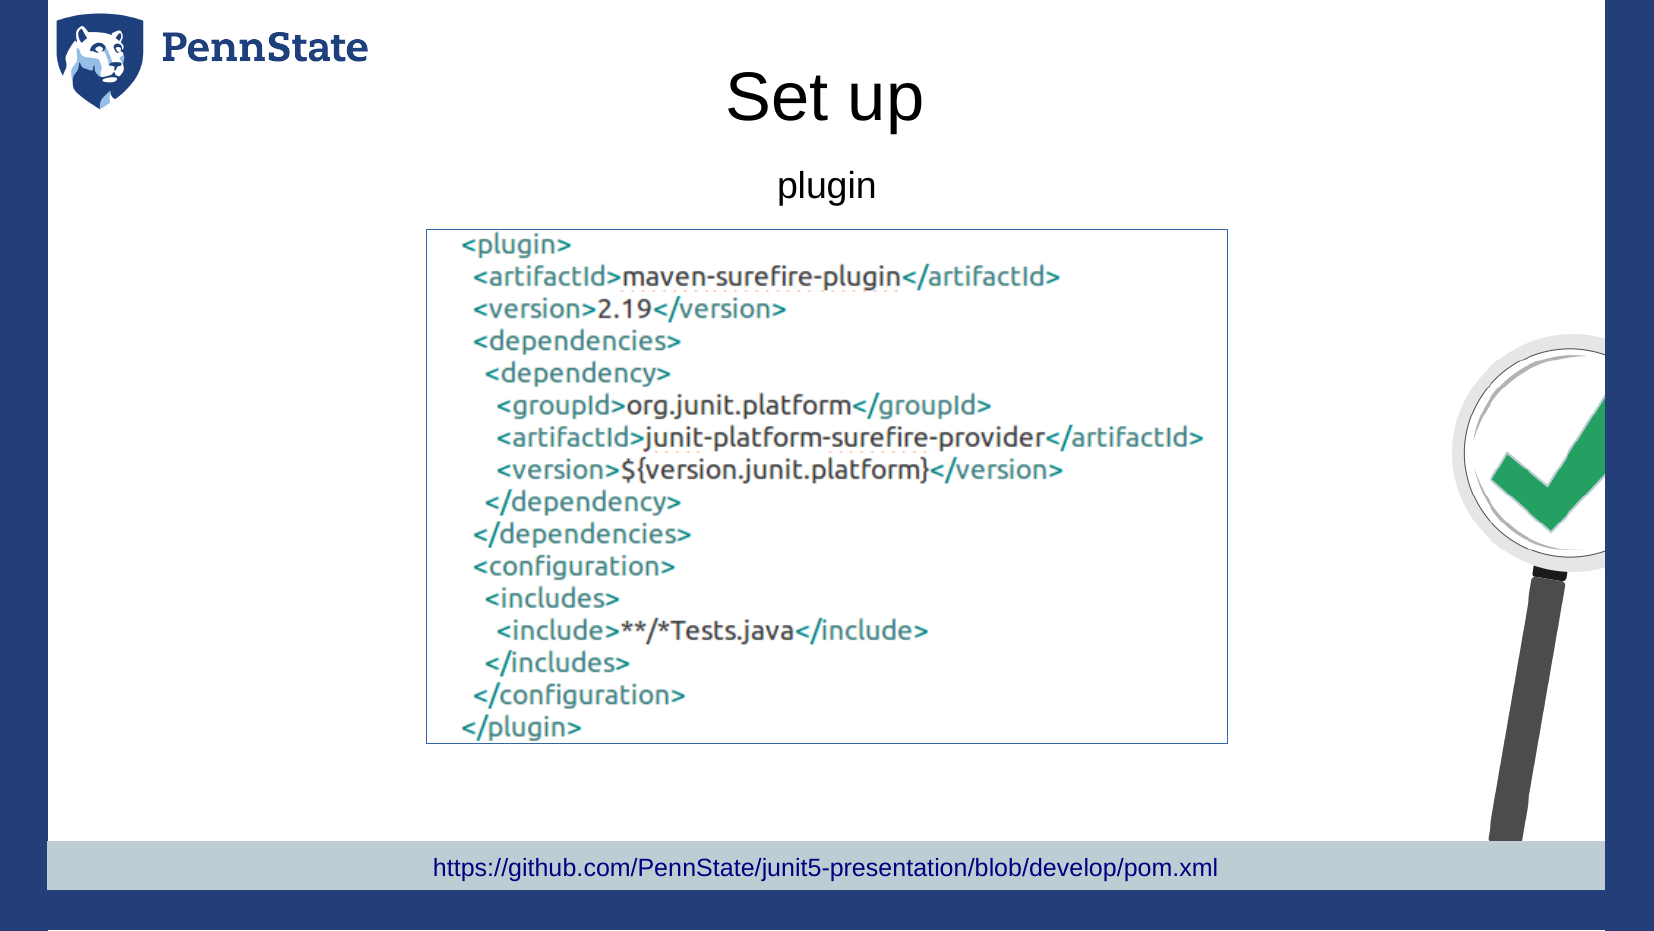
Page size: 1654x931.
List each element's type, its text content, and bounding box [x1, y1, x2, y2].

text_box https://github.com/PennState/junit5-presentation/blob/develop/pom.xml [225, 845, 1428, 903]
title Set up [60, 19, 1591, 175]
title plugin [624, 146, 1030, 226]
picture [1452, 334, 1605, 841]
picture [48, 0, 411, 152]
picture [426, 229, 1228, 744]
